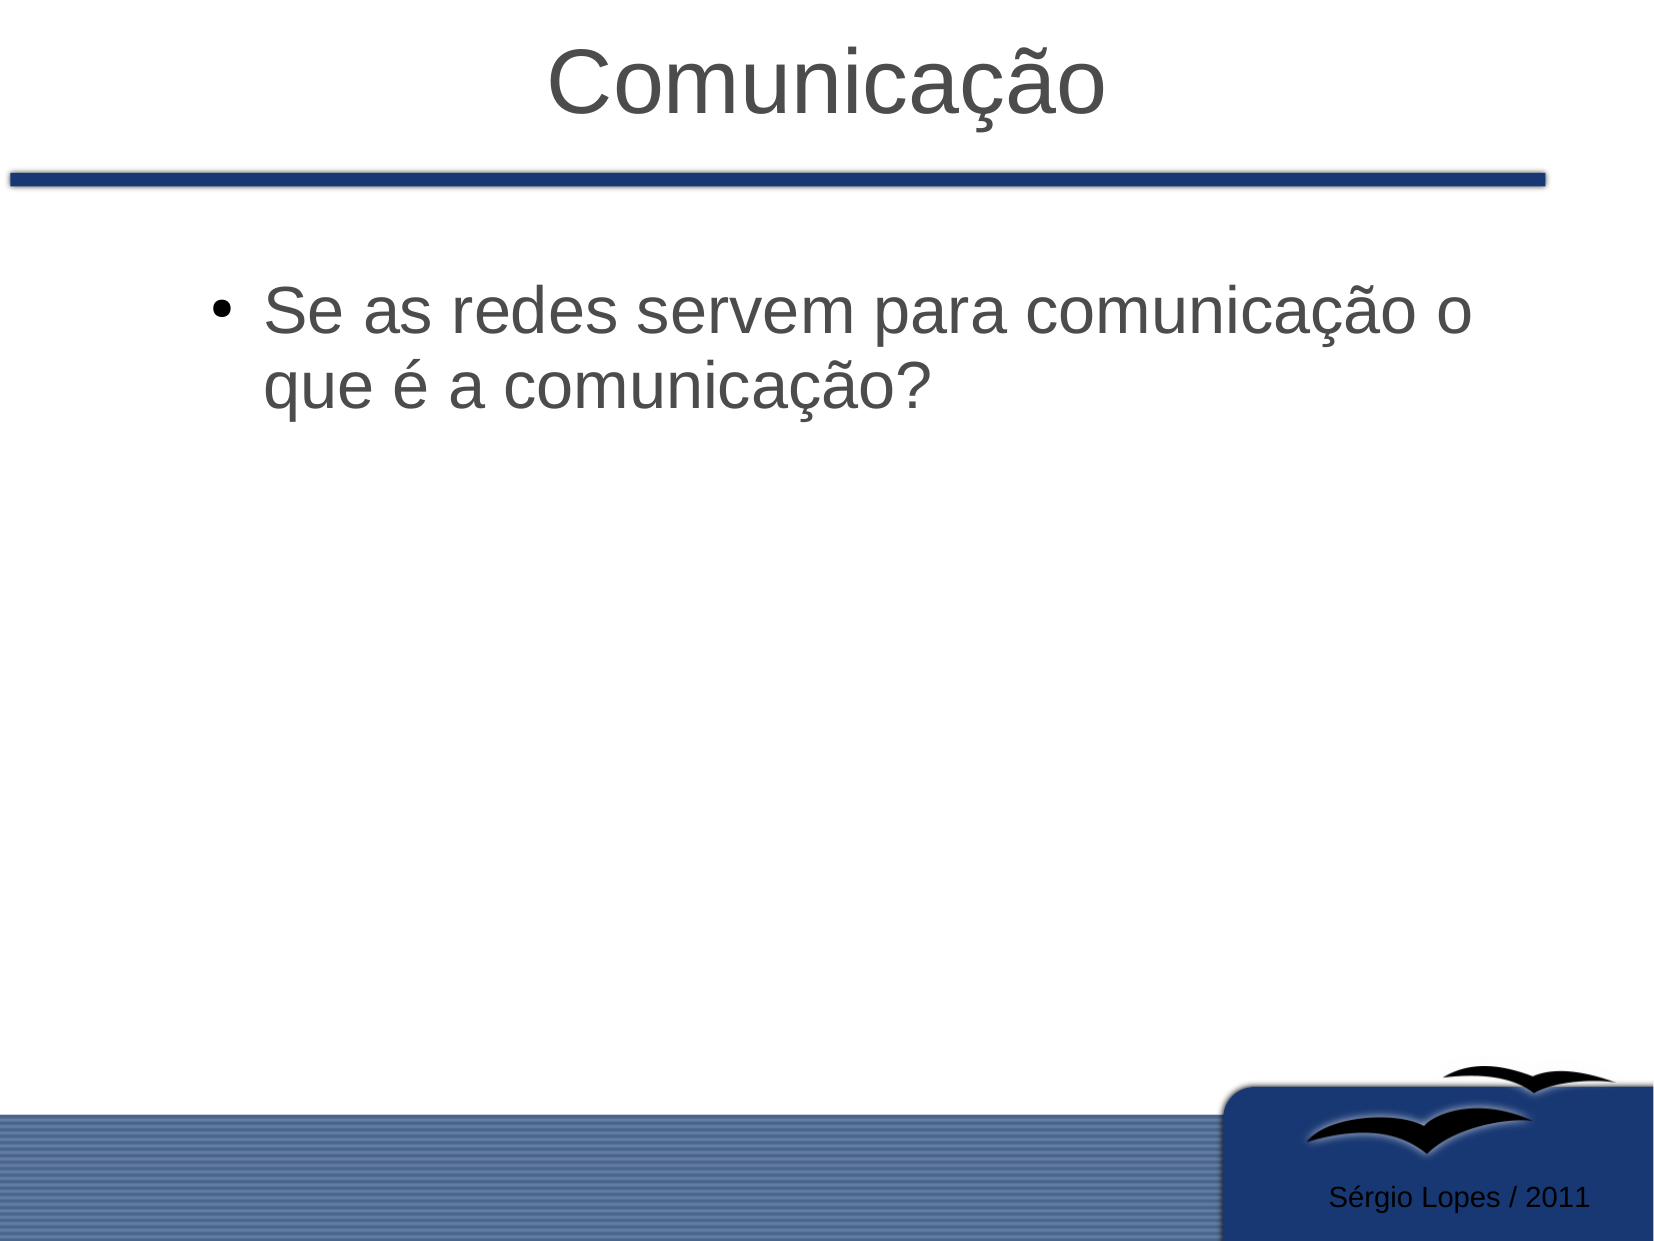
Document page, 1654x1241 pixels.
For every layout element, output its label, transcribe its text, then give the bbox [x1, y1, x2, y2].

title Comunicação [121, 0, 1534, 164]
picture [0, 0, 1654, 1241]
text_box Sérgio Lopes / 2011 [1328, 1181, 1588, 1214]
list Se as redes servem para comunicação o que é a comunicação? [121, 273, 1534, 1056]
